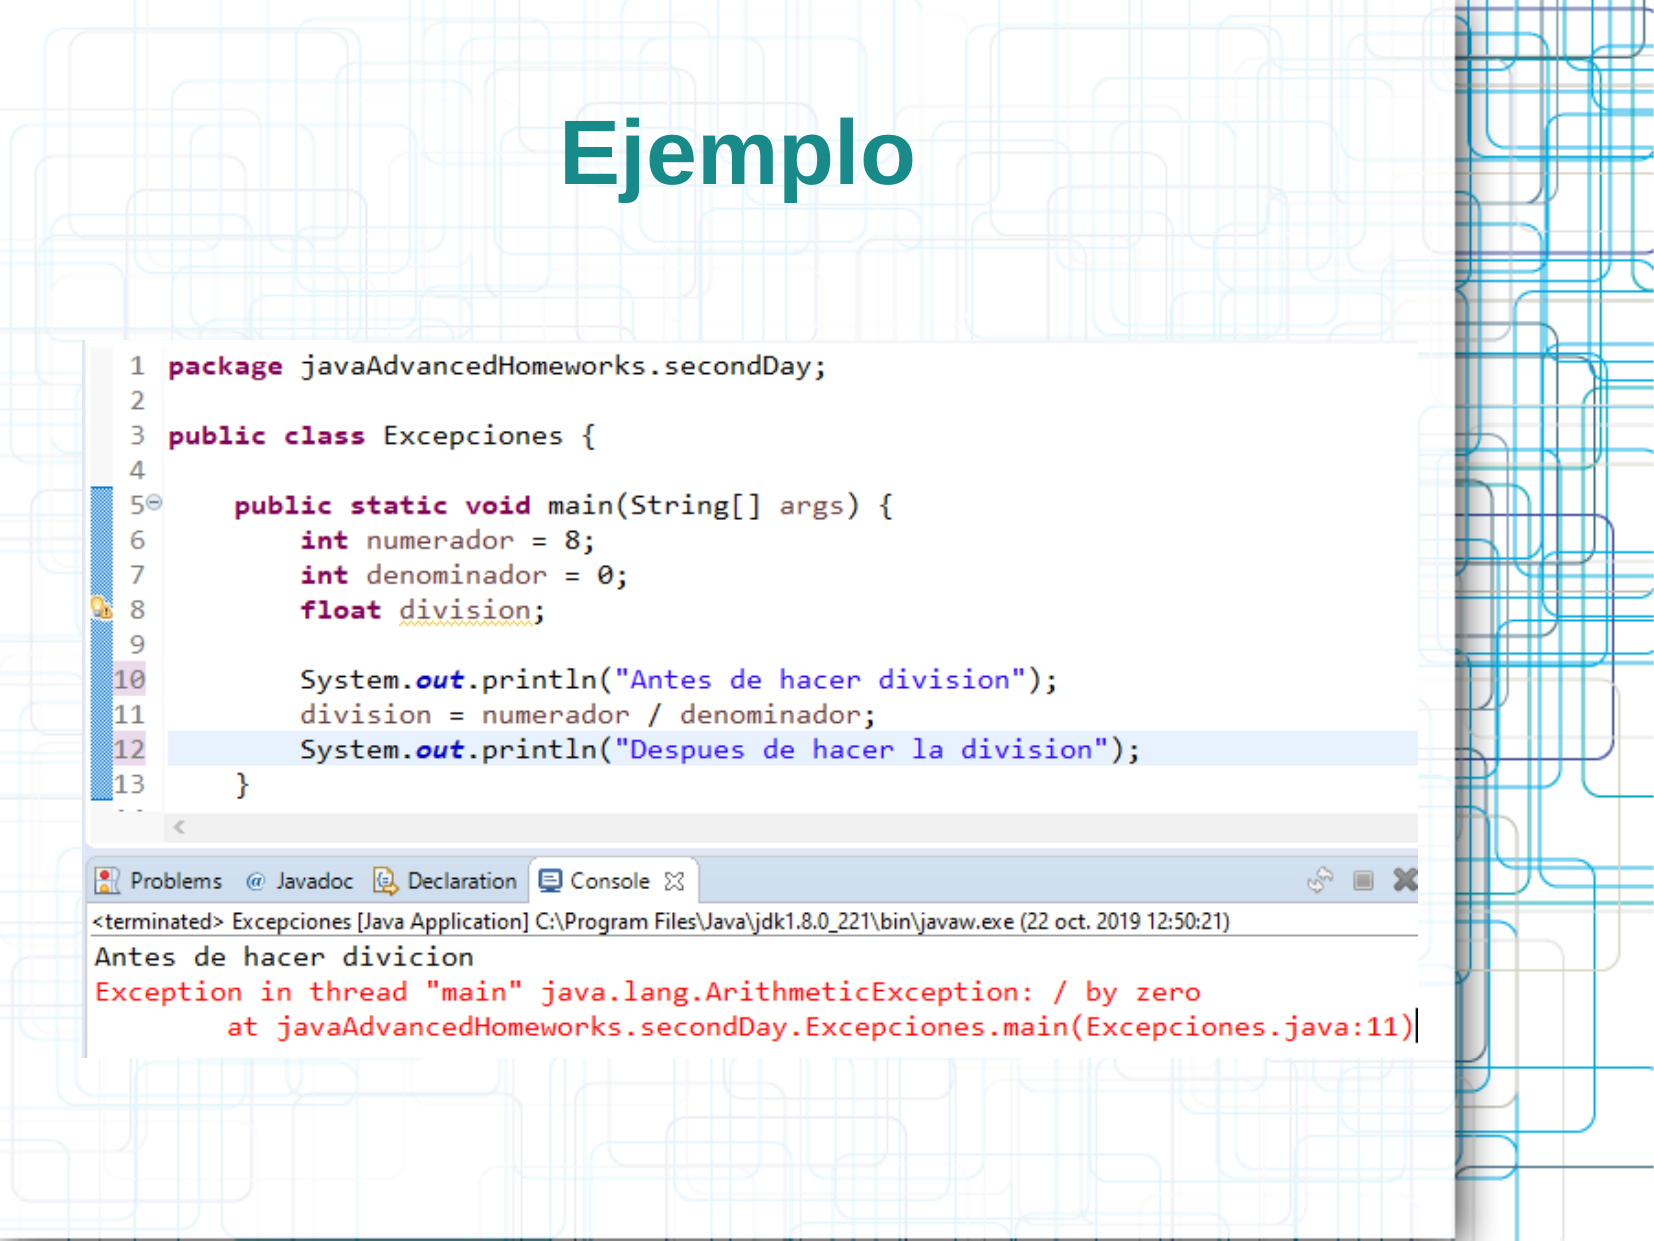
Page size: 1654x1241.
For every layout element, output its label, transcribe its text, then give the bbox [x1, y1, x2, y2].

title Ejemplo [59, 49, 1418, 257]
picture [0, 0, 1654, 1241]
